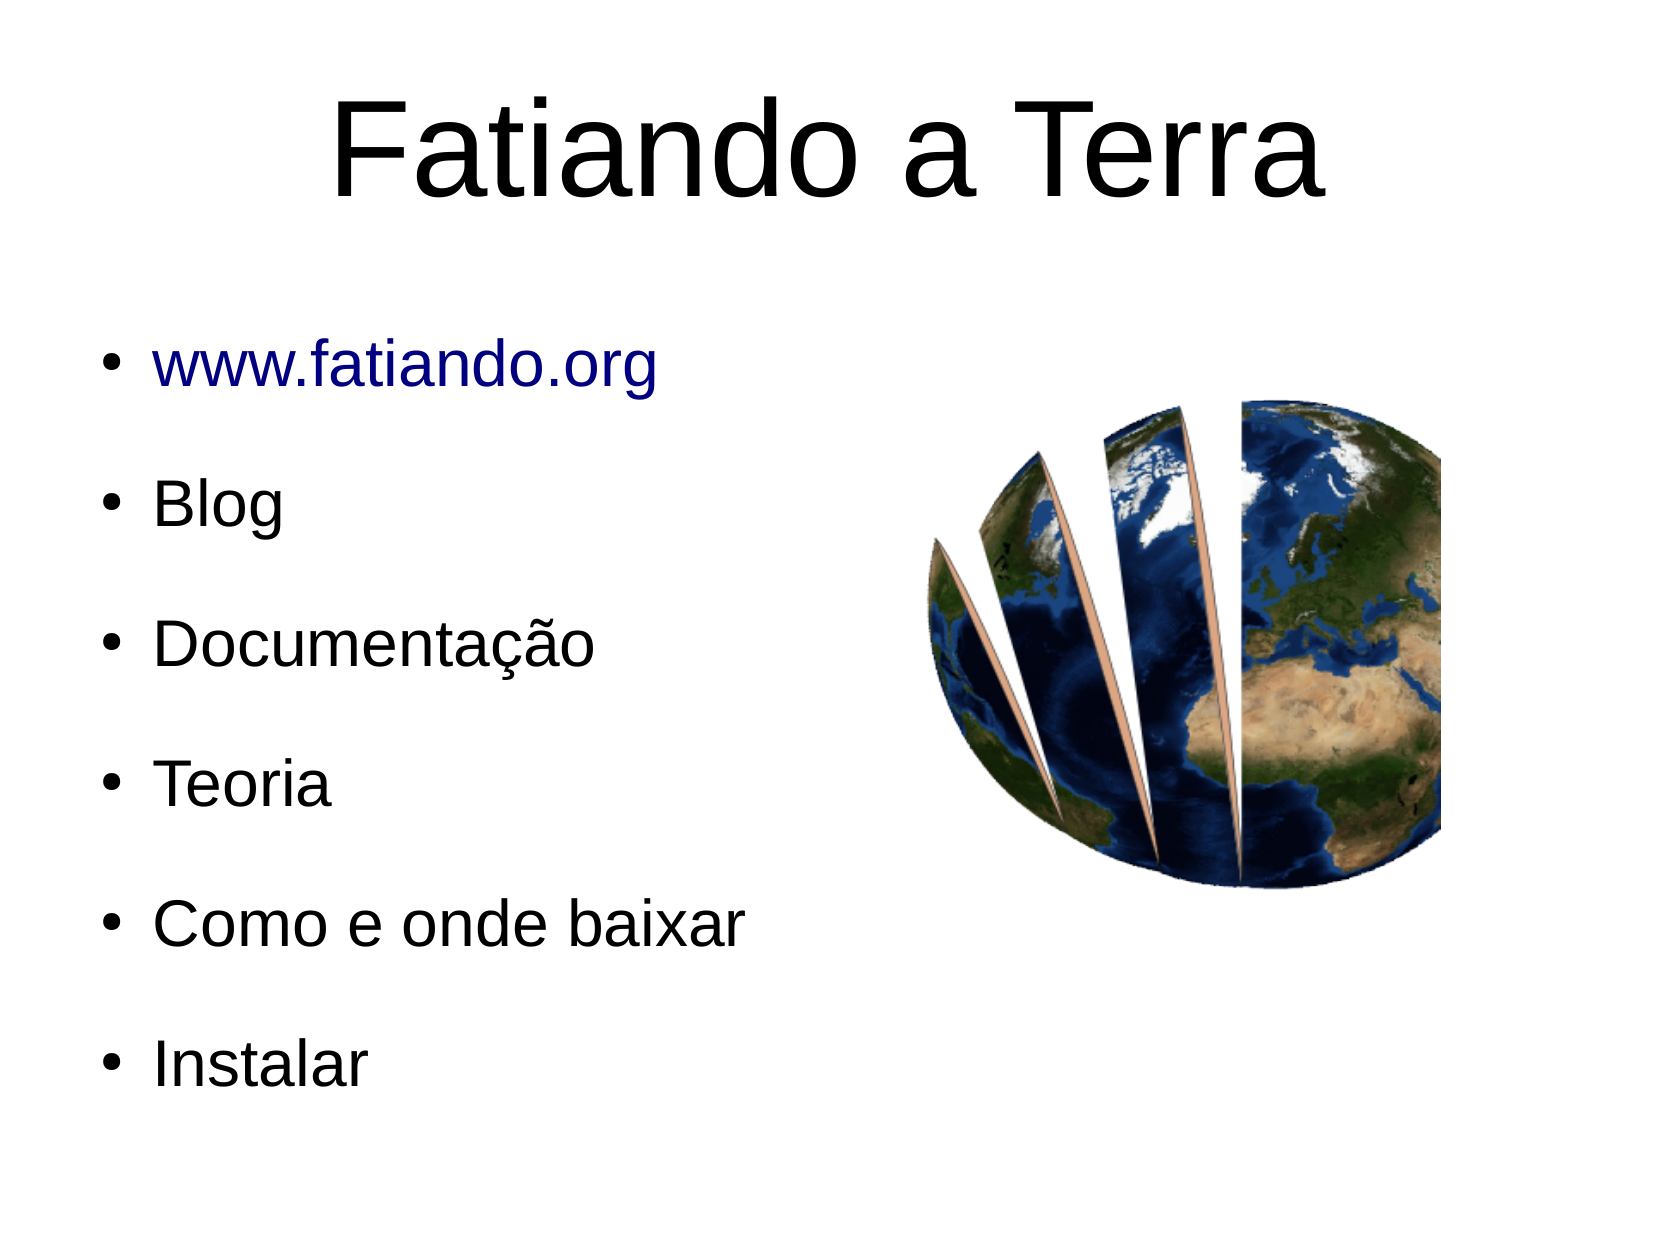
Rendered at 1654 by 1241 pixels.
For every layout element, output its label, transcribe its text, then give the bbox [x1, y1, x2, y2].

title Fatiando a Terra [82, 45, 1571, 253]
picture [915, 389, 1441, 901]
list www.fatiando.org Blog Documentação Teoria Como e onde baixar Instalar [82, 290, 1571, 1109]
